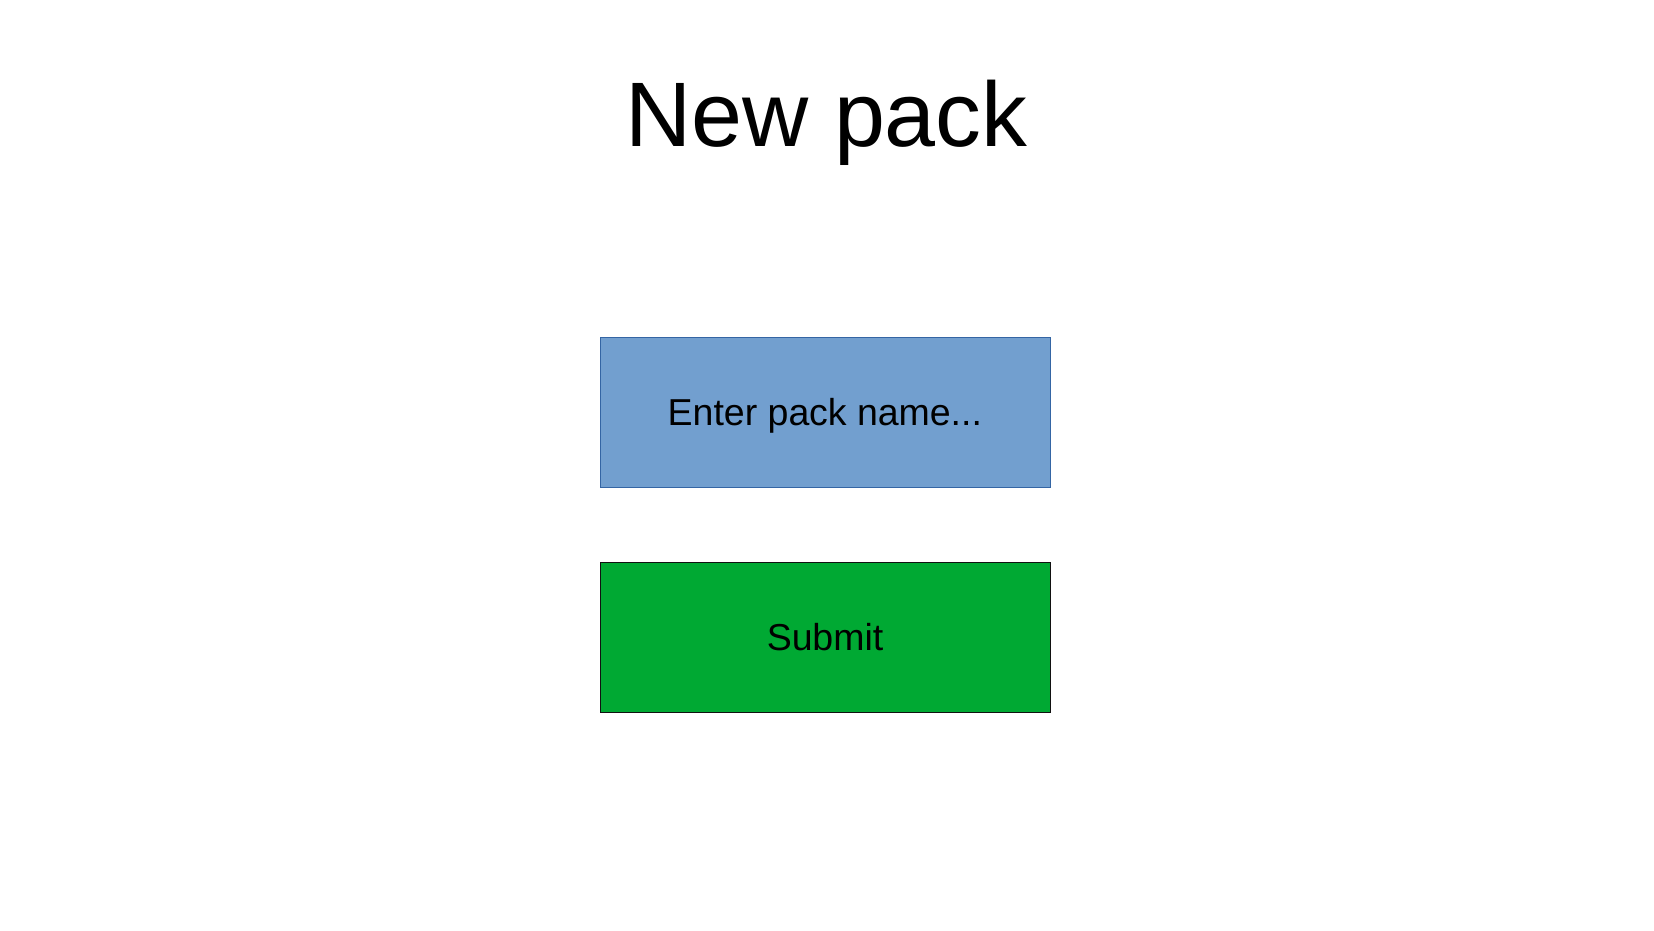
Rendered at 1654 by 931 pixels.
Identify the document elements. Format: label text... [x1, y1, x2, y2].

title New pack [82, 37, 1571, 193]
text_box Enter pack name... [600, 337, 1051, 488]
text_box Submit [600, 562, 1051, 713]
